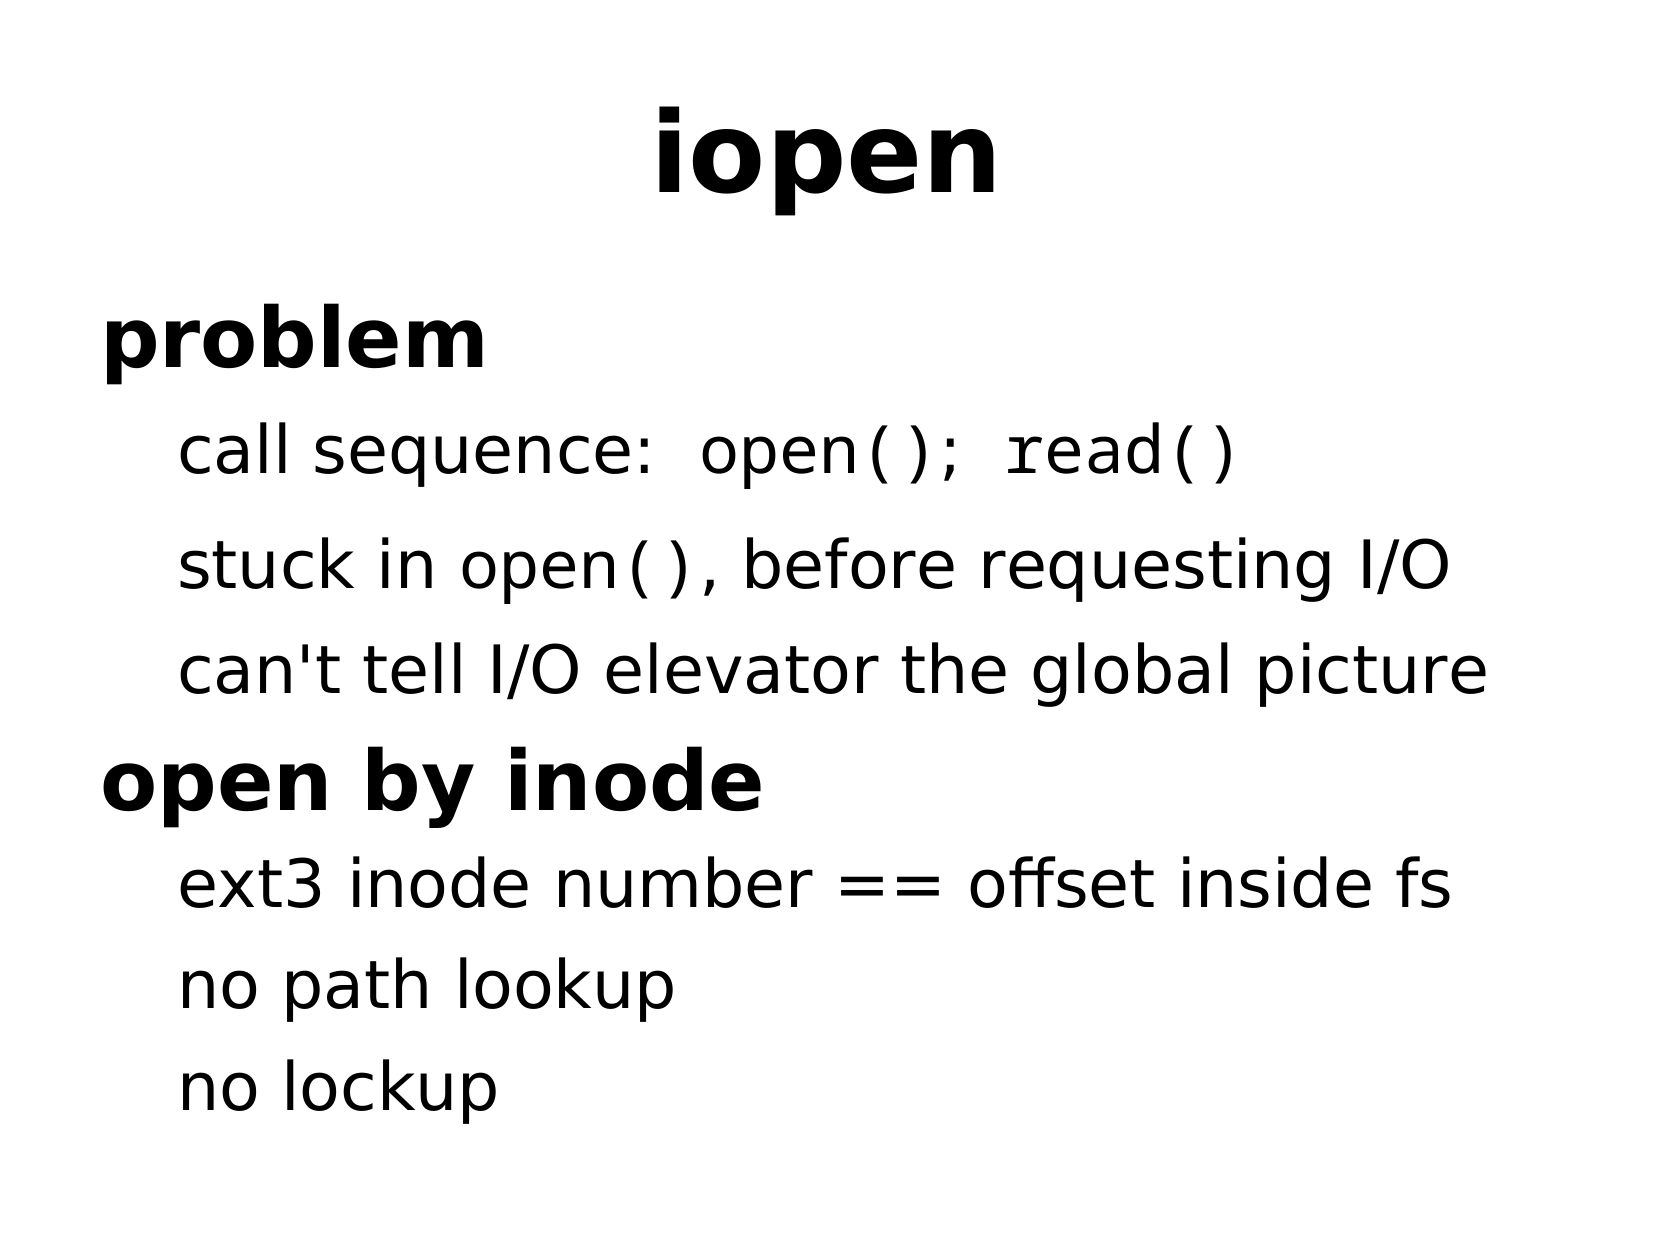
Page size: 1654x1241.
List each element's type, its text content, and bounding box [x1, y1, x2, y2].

list problem call sequence: open(); read() stuck in open(), before requesting I/O can't tell I/O elevator the global picture open by inode ext3 inode number == offset inside fs no path lookup no lockup [82, 290, 1571, 1109]
title iopen [82, 49, 1571, 257]
